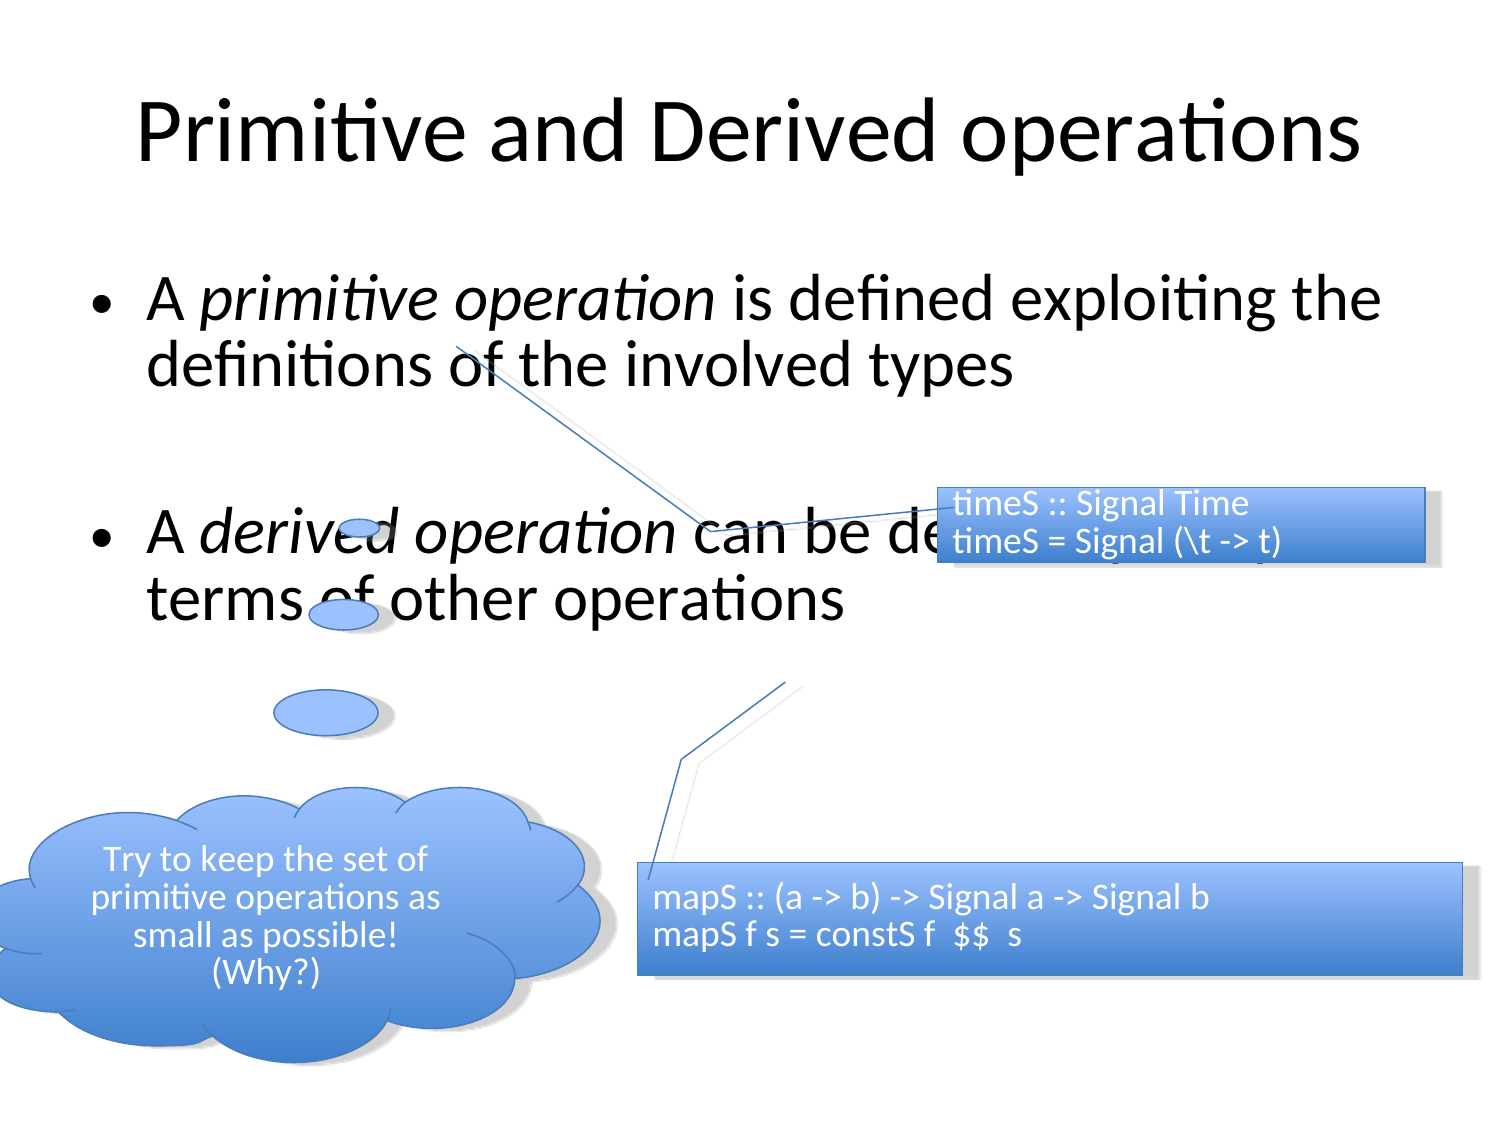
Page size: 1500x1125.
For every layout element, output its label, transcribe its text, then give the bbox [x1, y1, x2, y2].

title Primitive and Derived operations [75, 24, 1426, 254]
text_box Try to keep the set of primitive operations as small as possible! (Why?) [0, 787, 601, 1063]
list A primitive operation is defined exploiting the definitions of the involved types A derived operation can be defined purely in terms of other operations [75, 262, 1426, 1006]
text_box mapS :: (a -> b) -> Signal a -> Signal b mapS f s = constS f $$ s [638, 682, 1463, 975]
text_box timeS :: Signal Time timeS = Signal (\t -> t) [456, 346, 1425, 563]
text_box Try to keep the set of primitive operations as small as possible! (Why?) [273, 689, 379, 736]
text_box Try to keep the set of primitive operations as small as possible! (Why?) [308, 599, 379, 631]
